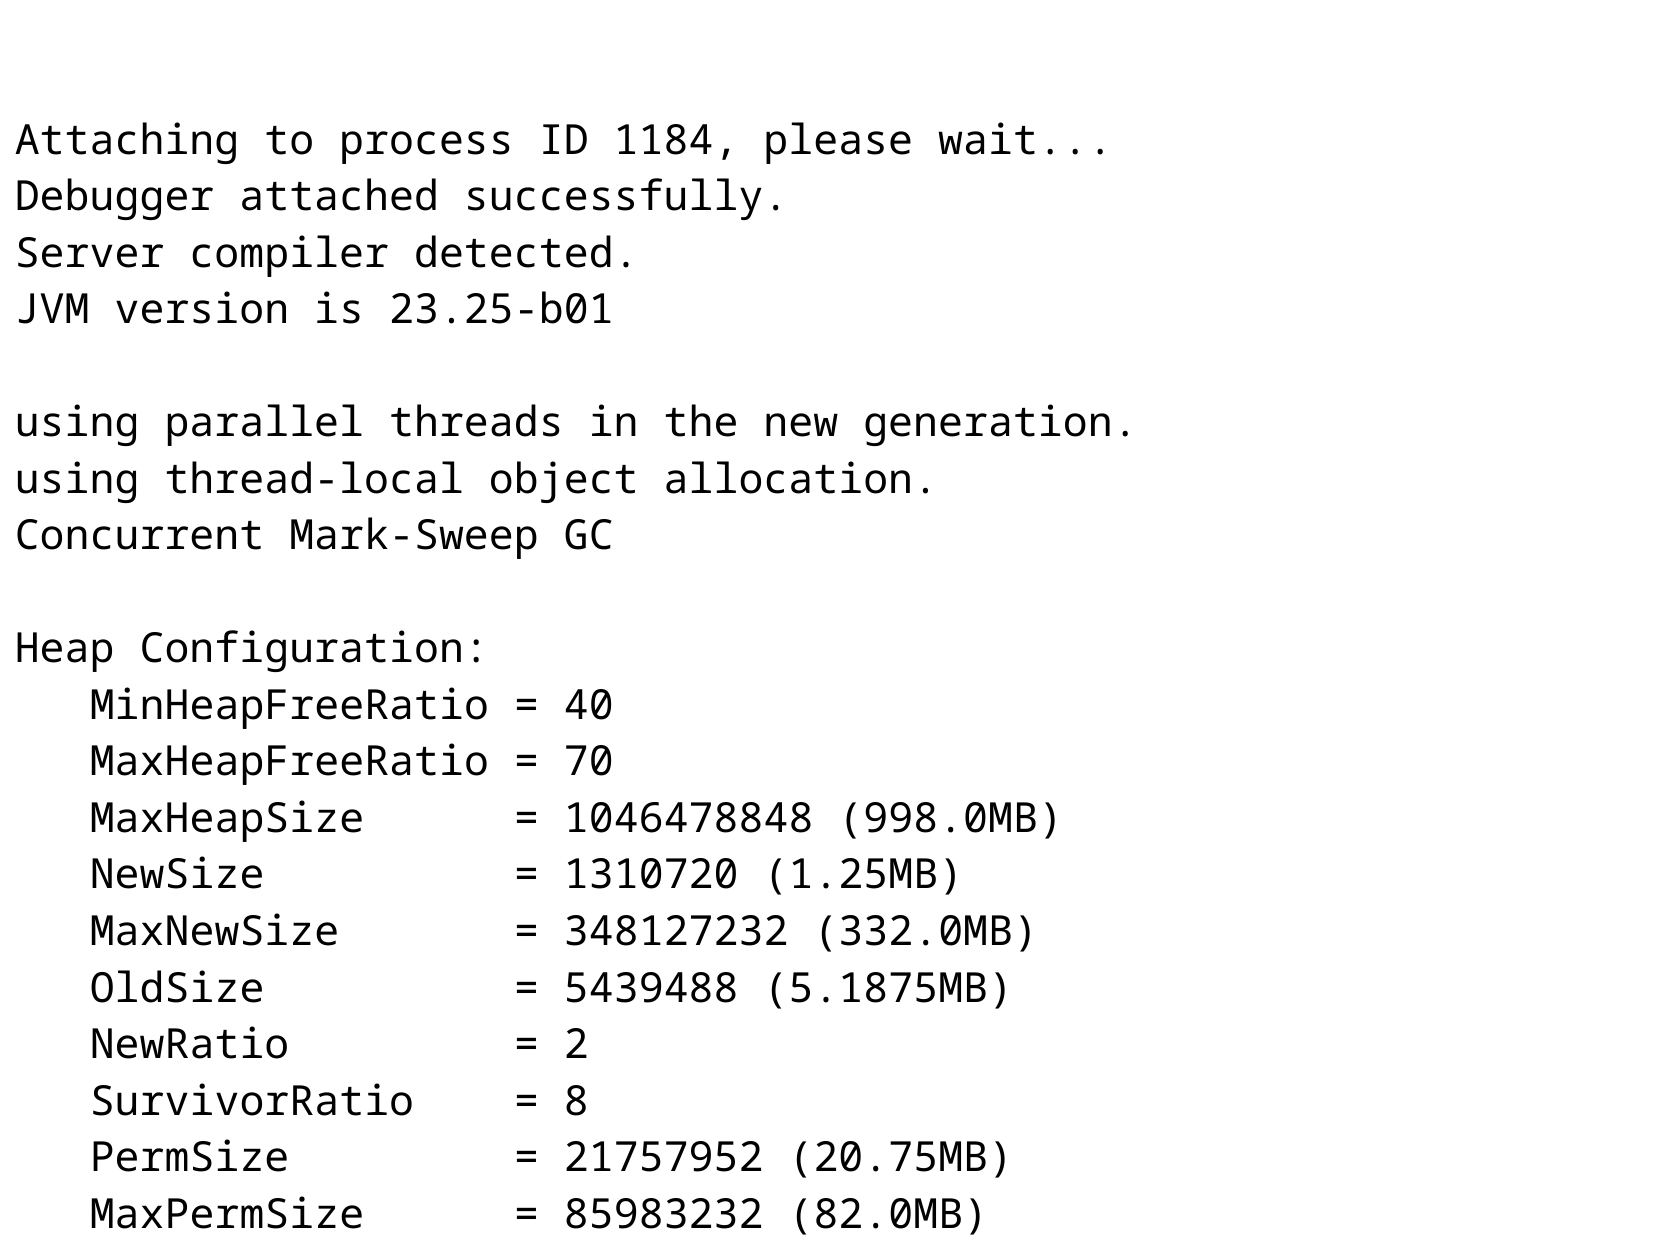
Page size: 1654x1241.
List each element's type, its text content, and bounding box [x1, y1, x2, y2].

text_box Attaching to process ID 1184, please wait... Debugger attached successfully. Server compiler detected. JVM version is 23.25-b01 using parallel threads in the new generation. using thread-local object allocation. Concurrent Mark-Sweep GC Heap Configuration: MinHeapFreeRatio = 40 MaxHeapFreeRatio = 70 MaxHeapSize = 1046478848 (998.0MB) NewSize = 1310720 (1.25MB) MaxNewSize = 348127232 (332.0MB) OldSize = 5439488 (5.1875MB) NewRatio = 2 SurvivorRatio = 8 PermSize = 21757952 (20.75MB) MaxPermSize = 85983232 (82.0MB) G1HeapRegionSize = 0 (0.0MB) [0, 102, 1654, 1138]
